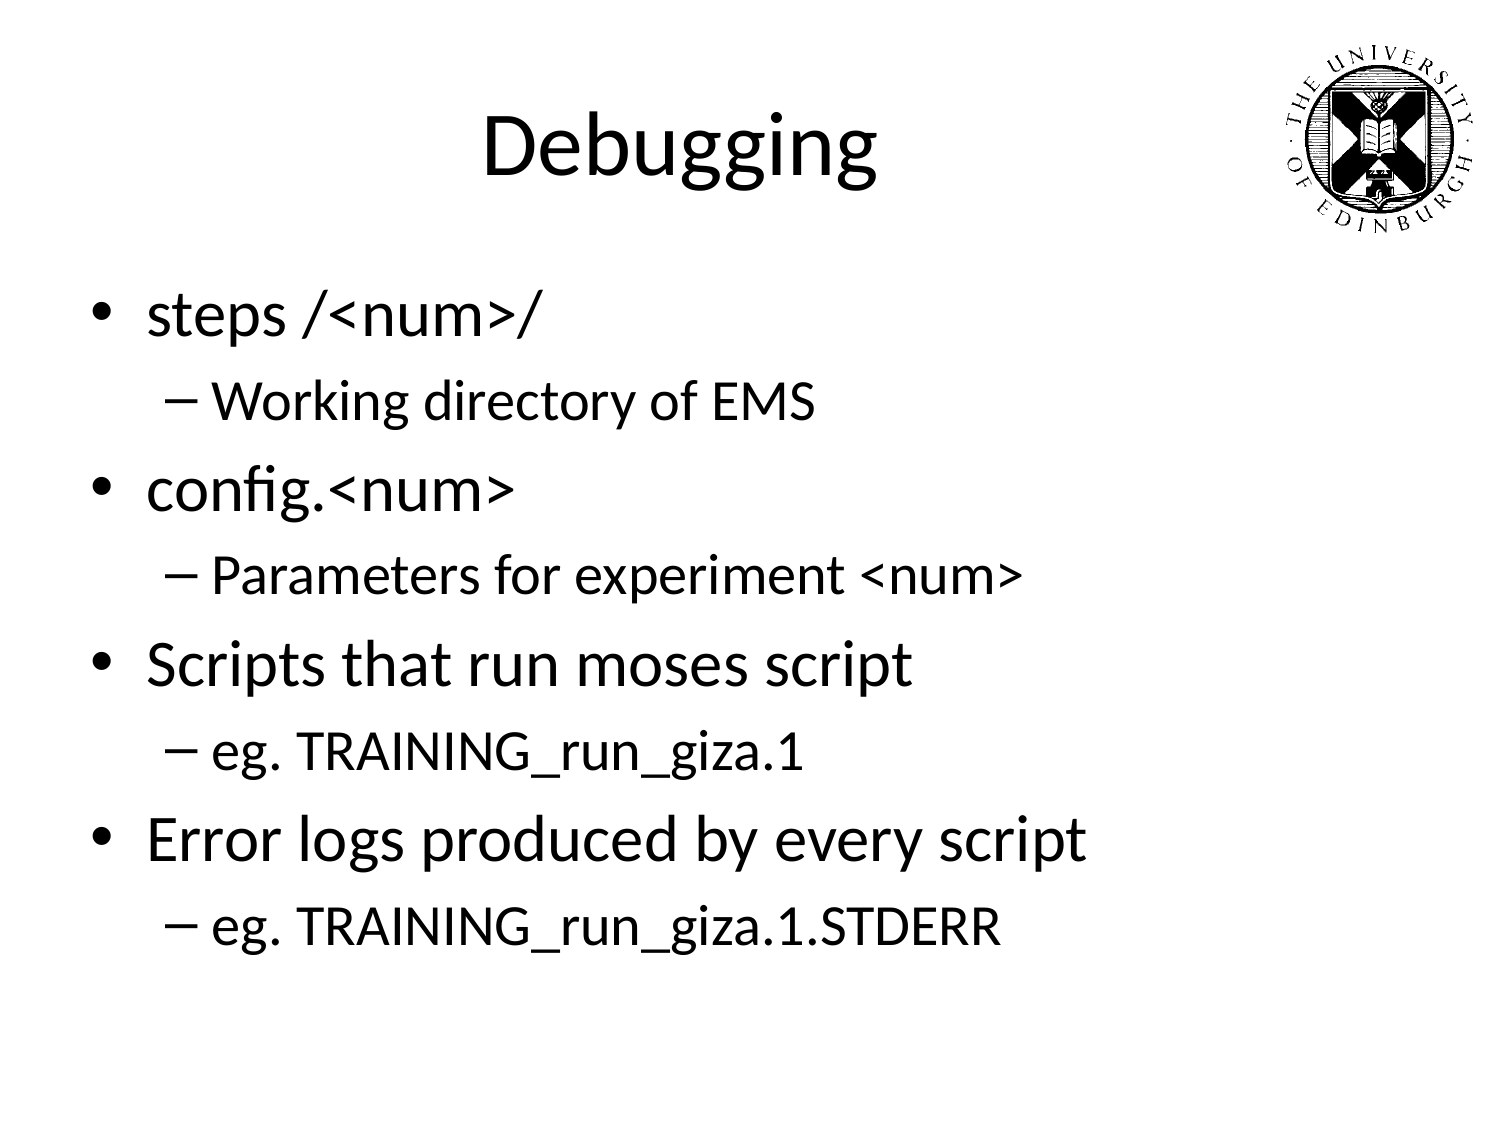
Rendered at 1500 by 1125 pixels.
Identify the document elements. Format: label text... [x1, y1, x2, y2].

title Debugging [75, 45, 1286, 233]
picture [1286, 45, 1473, 233]
list steps /<num>/ Working directory of EMS config.<num> Parameters for experiment <num> Scripts that run moses script eg. TRAINING_run_giza.1 Error logs produced by every script eg. TRAINING_run_giza.1.STDERR [75, 262, 1425, 1005]
